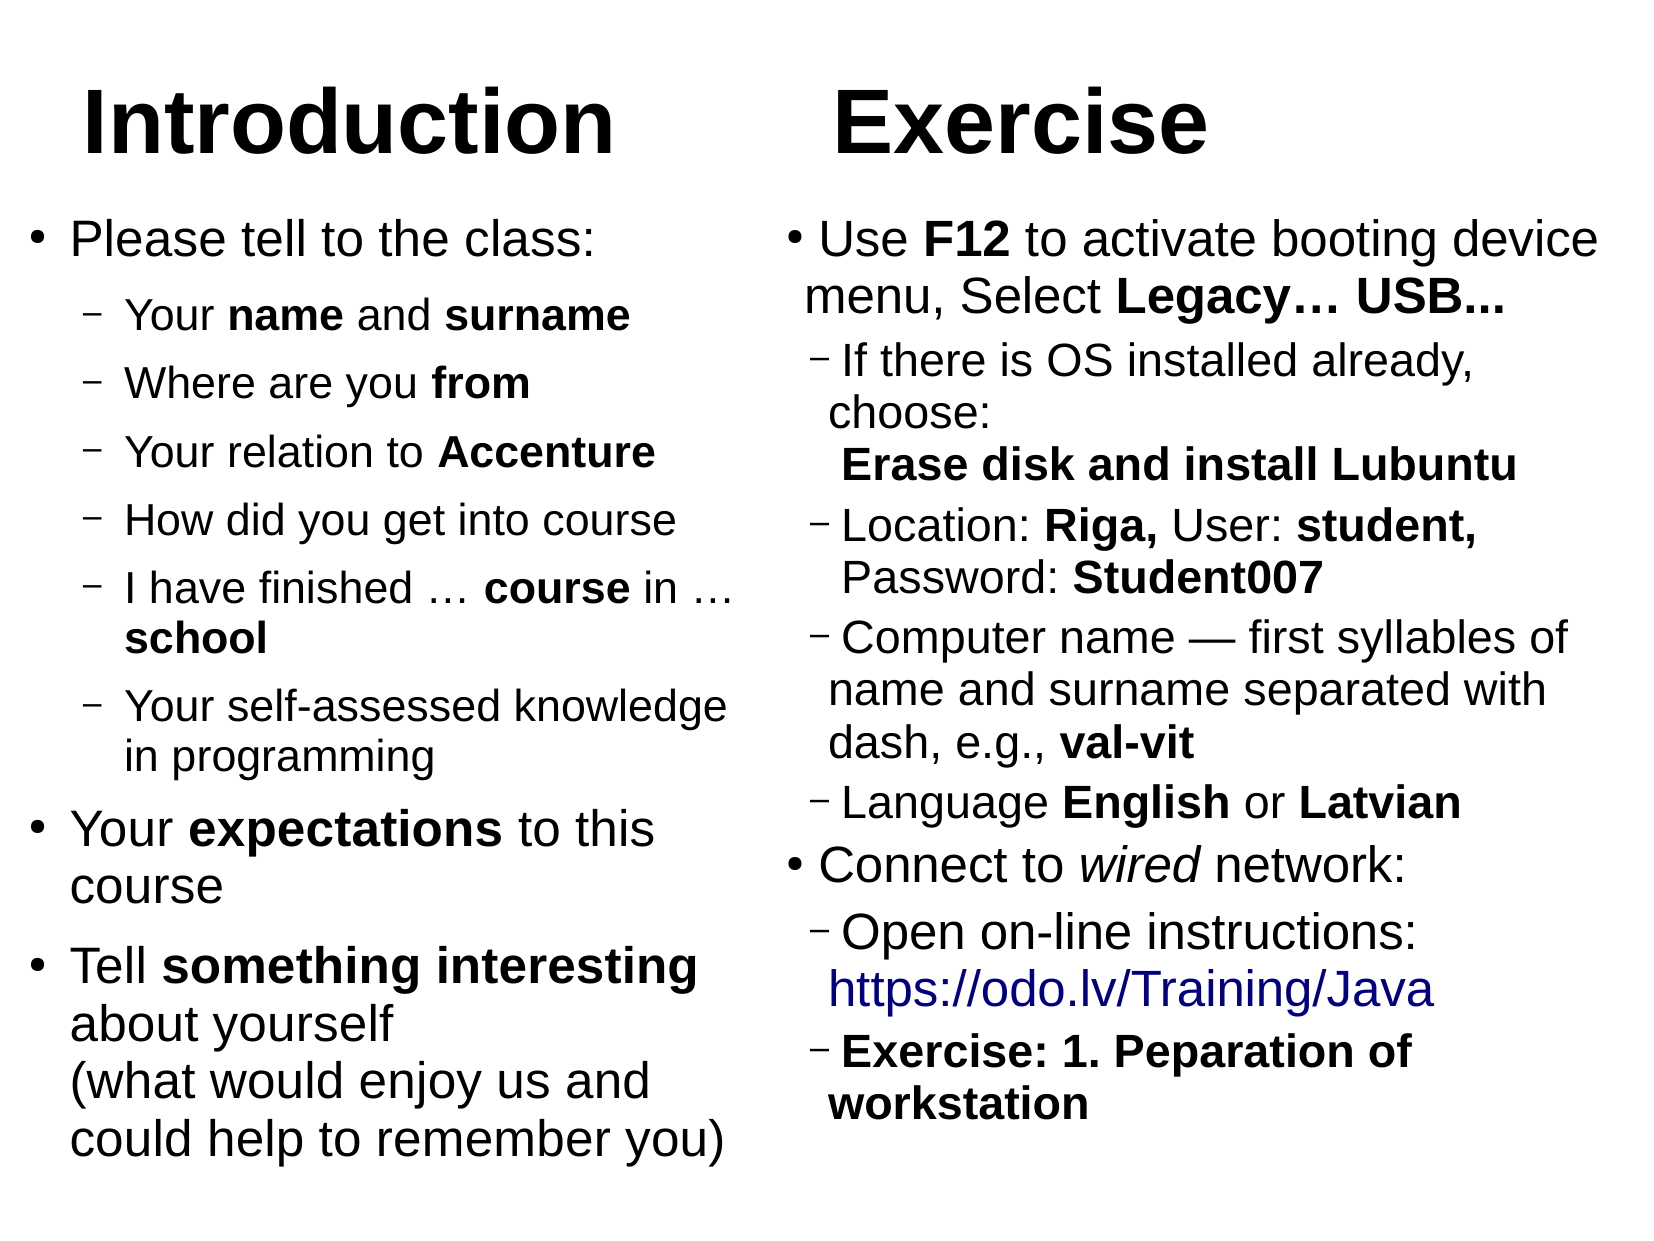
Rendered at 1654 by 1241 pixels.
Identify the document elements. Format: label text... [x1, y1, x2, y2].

list Please tell to the class: Your name and surname Where are you from Your relation to Accenture How did you get into course I have finished … course in … school Your self-assessed knowledge in programming Your expectations to this course Tell something interesting about yourself (what would enjoy us and could help to remember you) [15, 210, 766, 1186]
list Use F12 to activate booting device menu, Select Legacy… USB... If there is OS installed already, choose: Erase disk and install Lubuntu Location: Riga, User: student, Password: Student007 Computer name — first syllables of name and surname separated with dash, e.g., val-vit Language English or Latvian Connect to wired network: Open on-line instructions: https://odo.lv/Training/Java Exercise: 1. Peparation of workstation [780, 210, 1651, 1171]
title Introduction Exercise [82, 49, 1571, 196]
